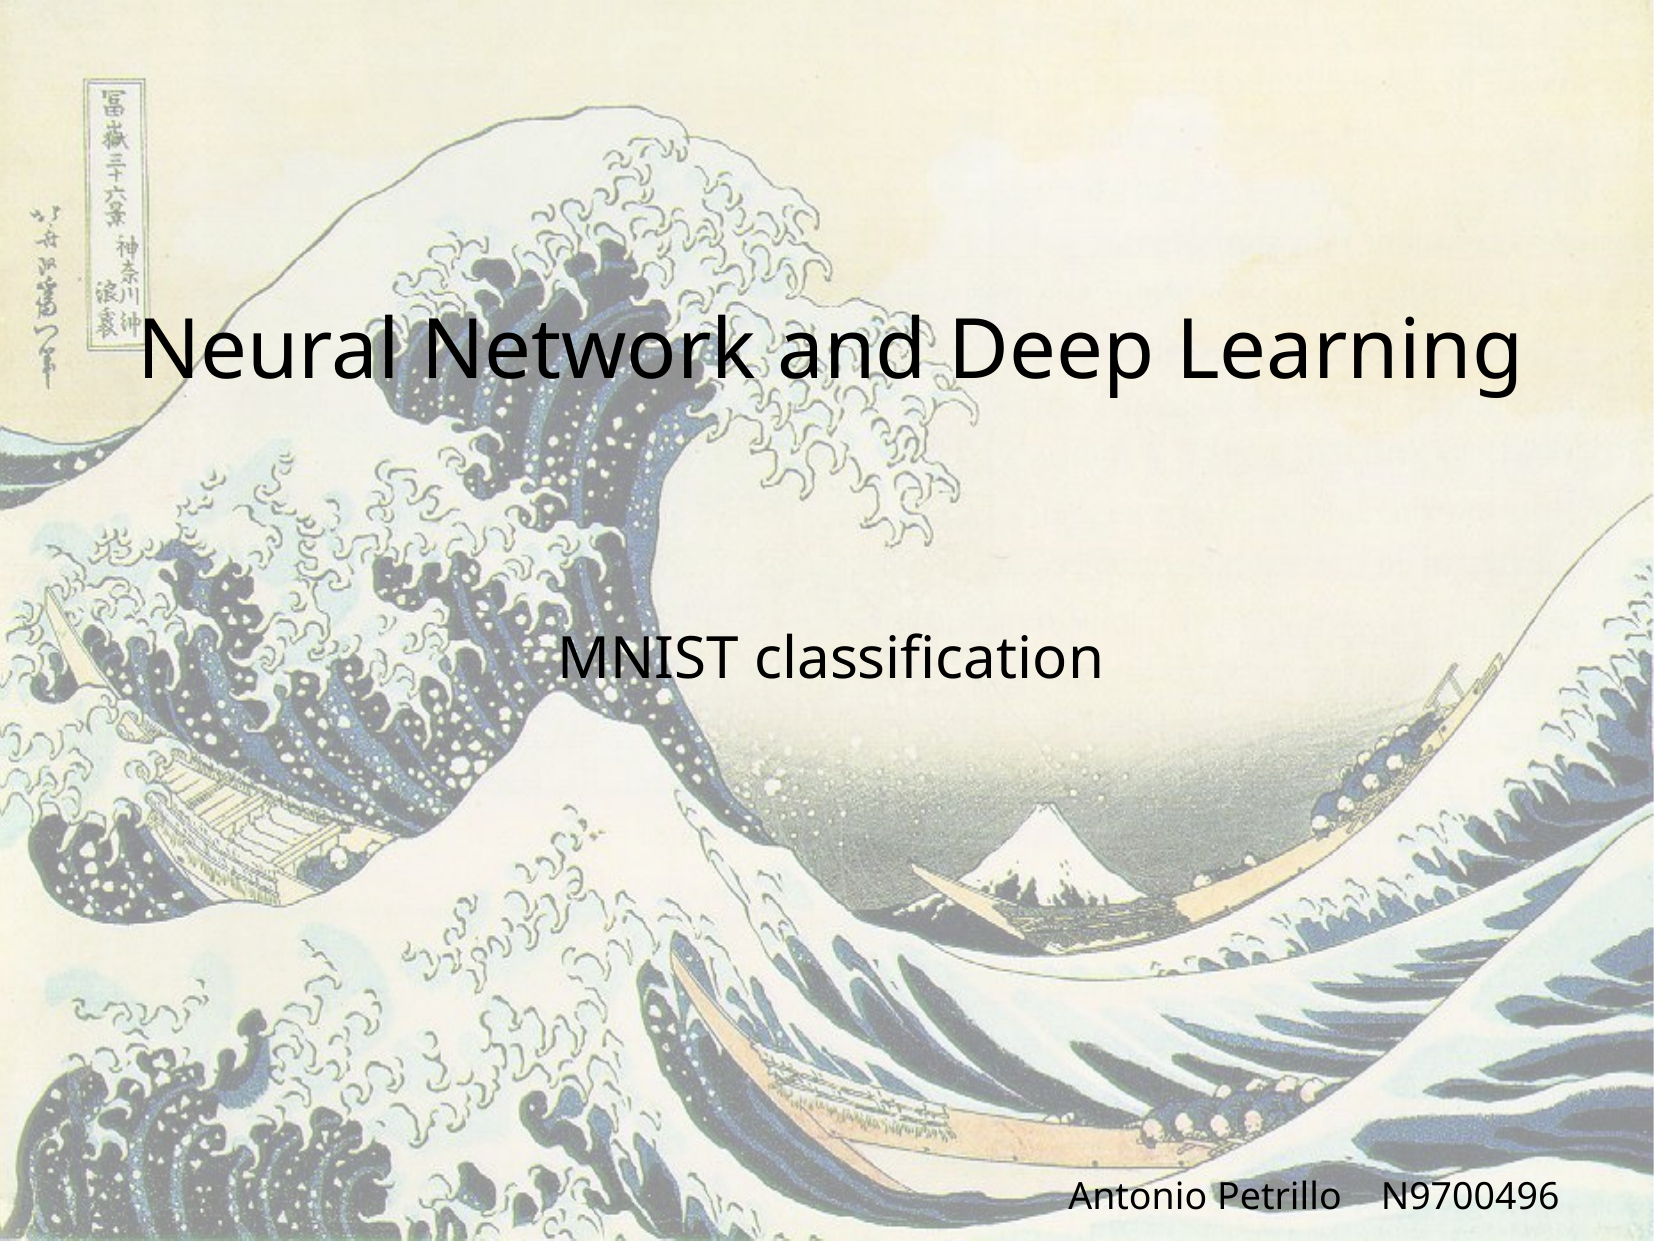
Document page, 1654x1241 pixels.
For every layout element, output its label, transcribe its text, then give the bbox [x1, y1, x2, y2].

picture [0, 0, 1654, 1241]
text_box Antonio Petrillo N9700496 [1053, 1162, 1654, 1238]
title Neural Network and Deep Learning [86, 242, 1576, 451]
subtitle MNIST classification [86, 487, 1576, 826]
